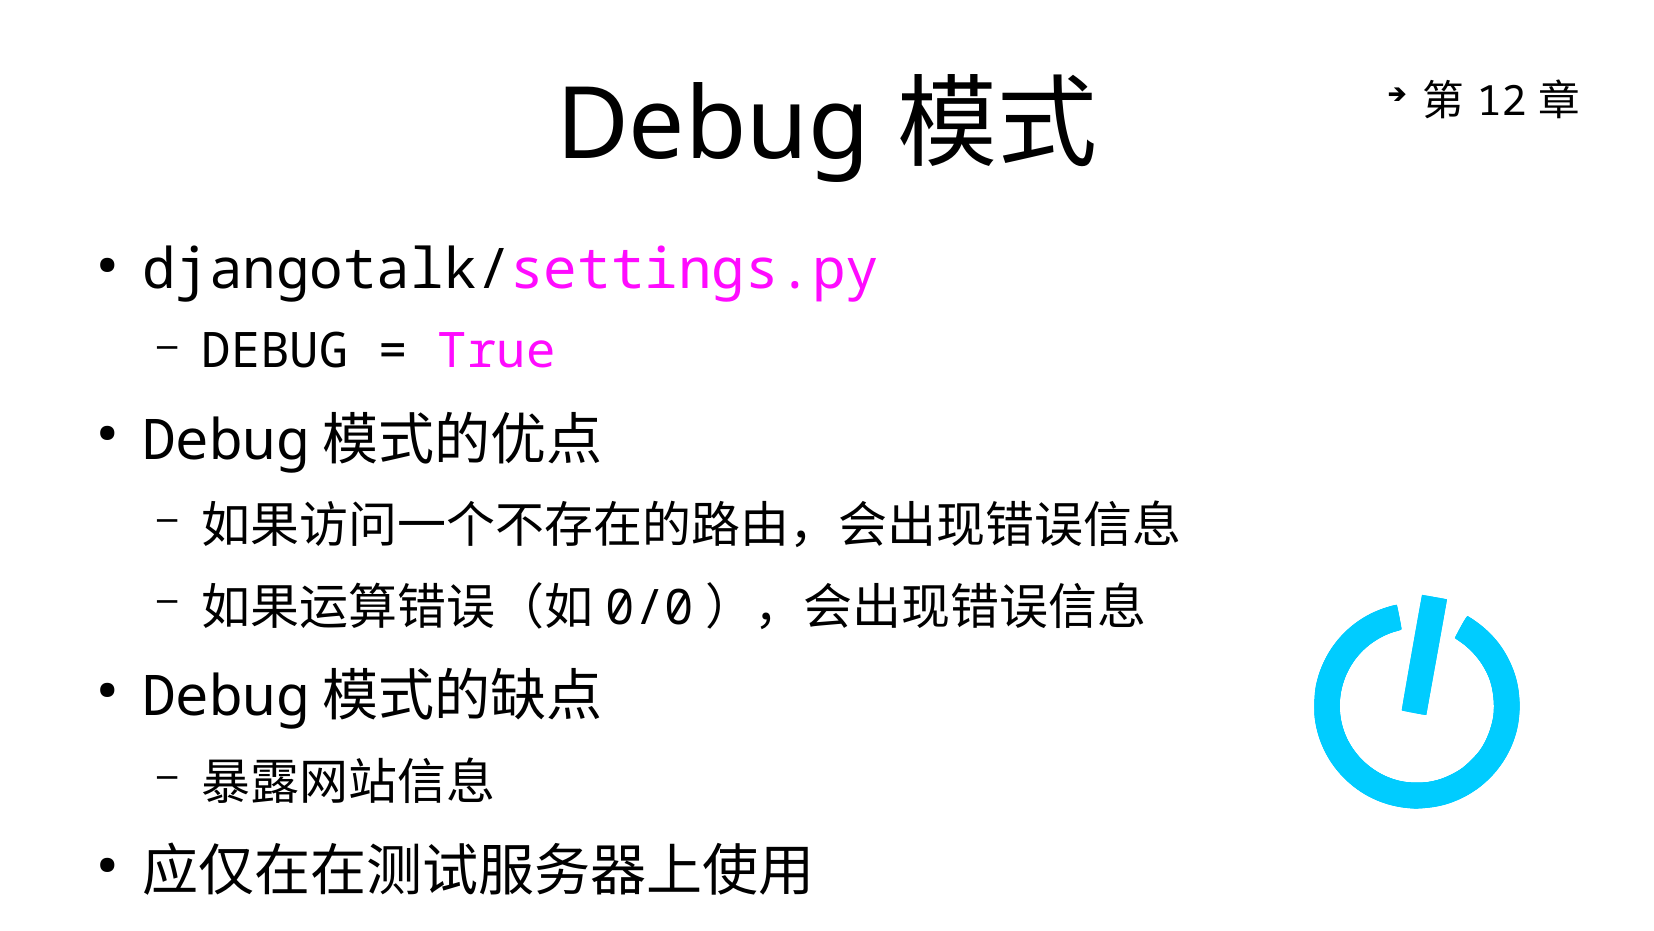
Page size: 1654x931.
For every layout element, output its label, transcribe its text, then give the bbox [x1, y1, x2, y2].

text_box 第12章 [1192, 59, 1595, 199]
list djangotalk/settings.py DEBUG = True Debug模式的优点 如果访问一个不存在的路由，会出现错误信息 如果运算错误（如0/0），会出现错误信息 Debug模式的缺点 暴露网站信息 应仅在在测试服务器上使用 [82, 217, 1571, 910]
title Debug模式 [82, 37, 1571, 193]
